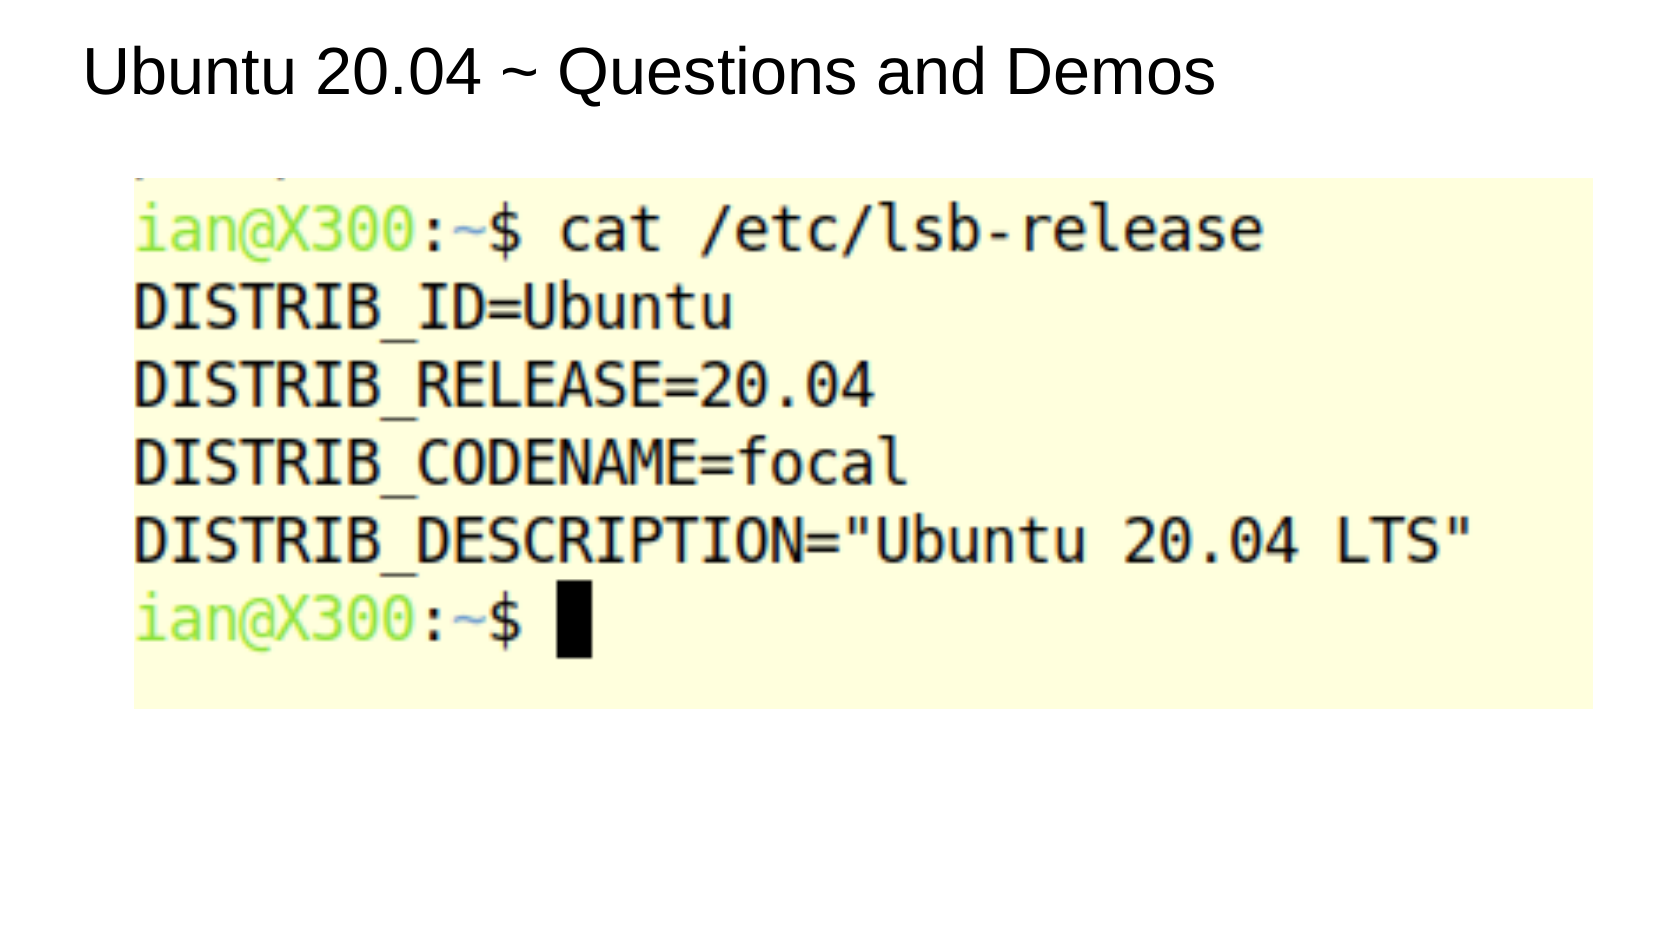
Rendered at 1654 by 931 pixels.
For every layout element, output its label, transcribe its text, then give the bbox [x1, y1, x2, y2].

title Ubuntu 20.04 ~ Questions and Demos [82, 34, 1571, 110]
picture [134, 178, 1593, 709]
